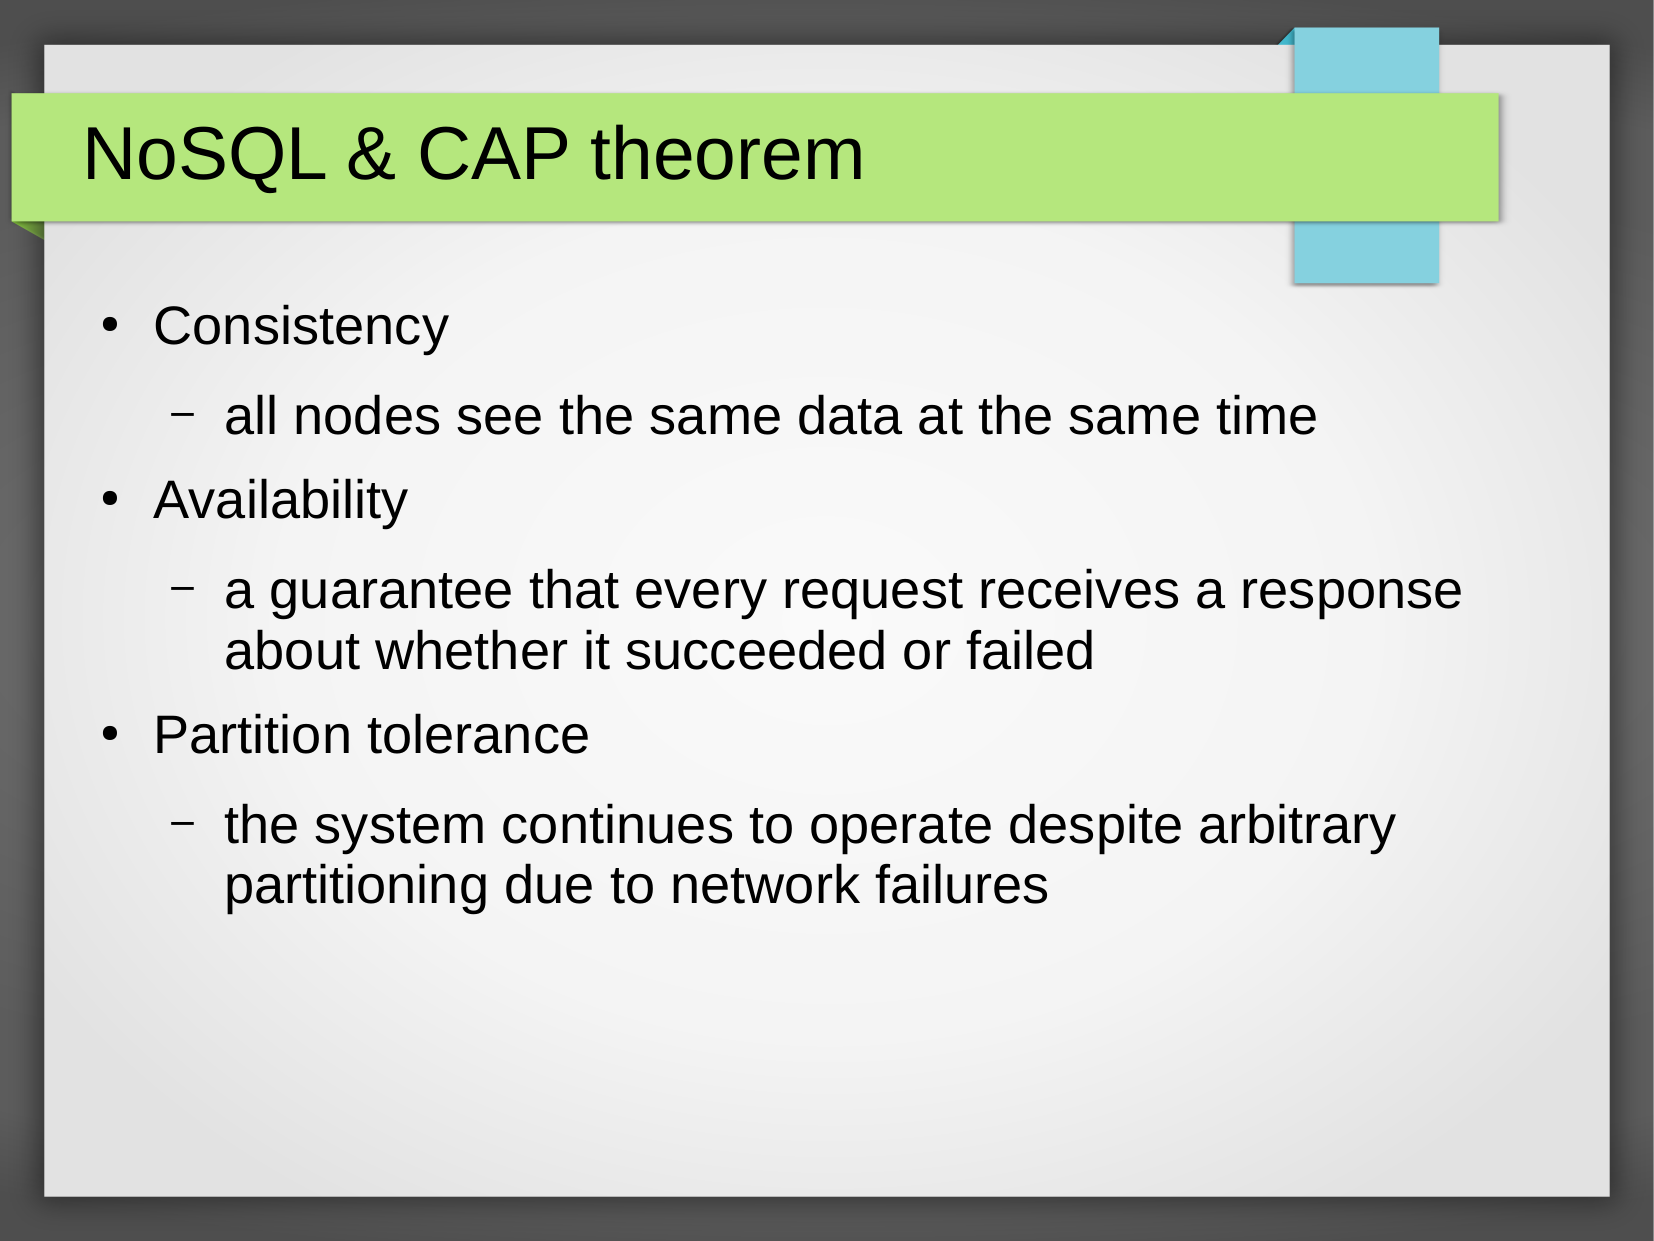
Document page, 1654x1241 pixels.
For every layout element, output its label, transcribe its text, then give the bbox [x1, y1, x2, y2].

picture [0, 0, 1654, 1241]
list Consistency all nodes see the same data at the same time Availability a guarantee that every request receives a response about whether it succeeded or failed Partition tolerance the system continues to operate despite arbitrary partitioning due to network failures [82, 295, 1571, 1015]
title NoSQL & CAP theorem [82, 94, 1264, 213]
